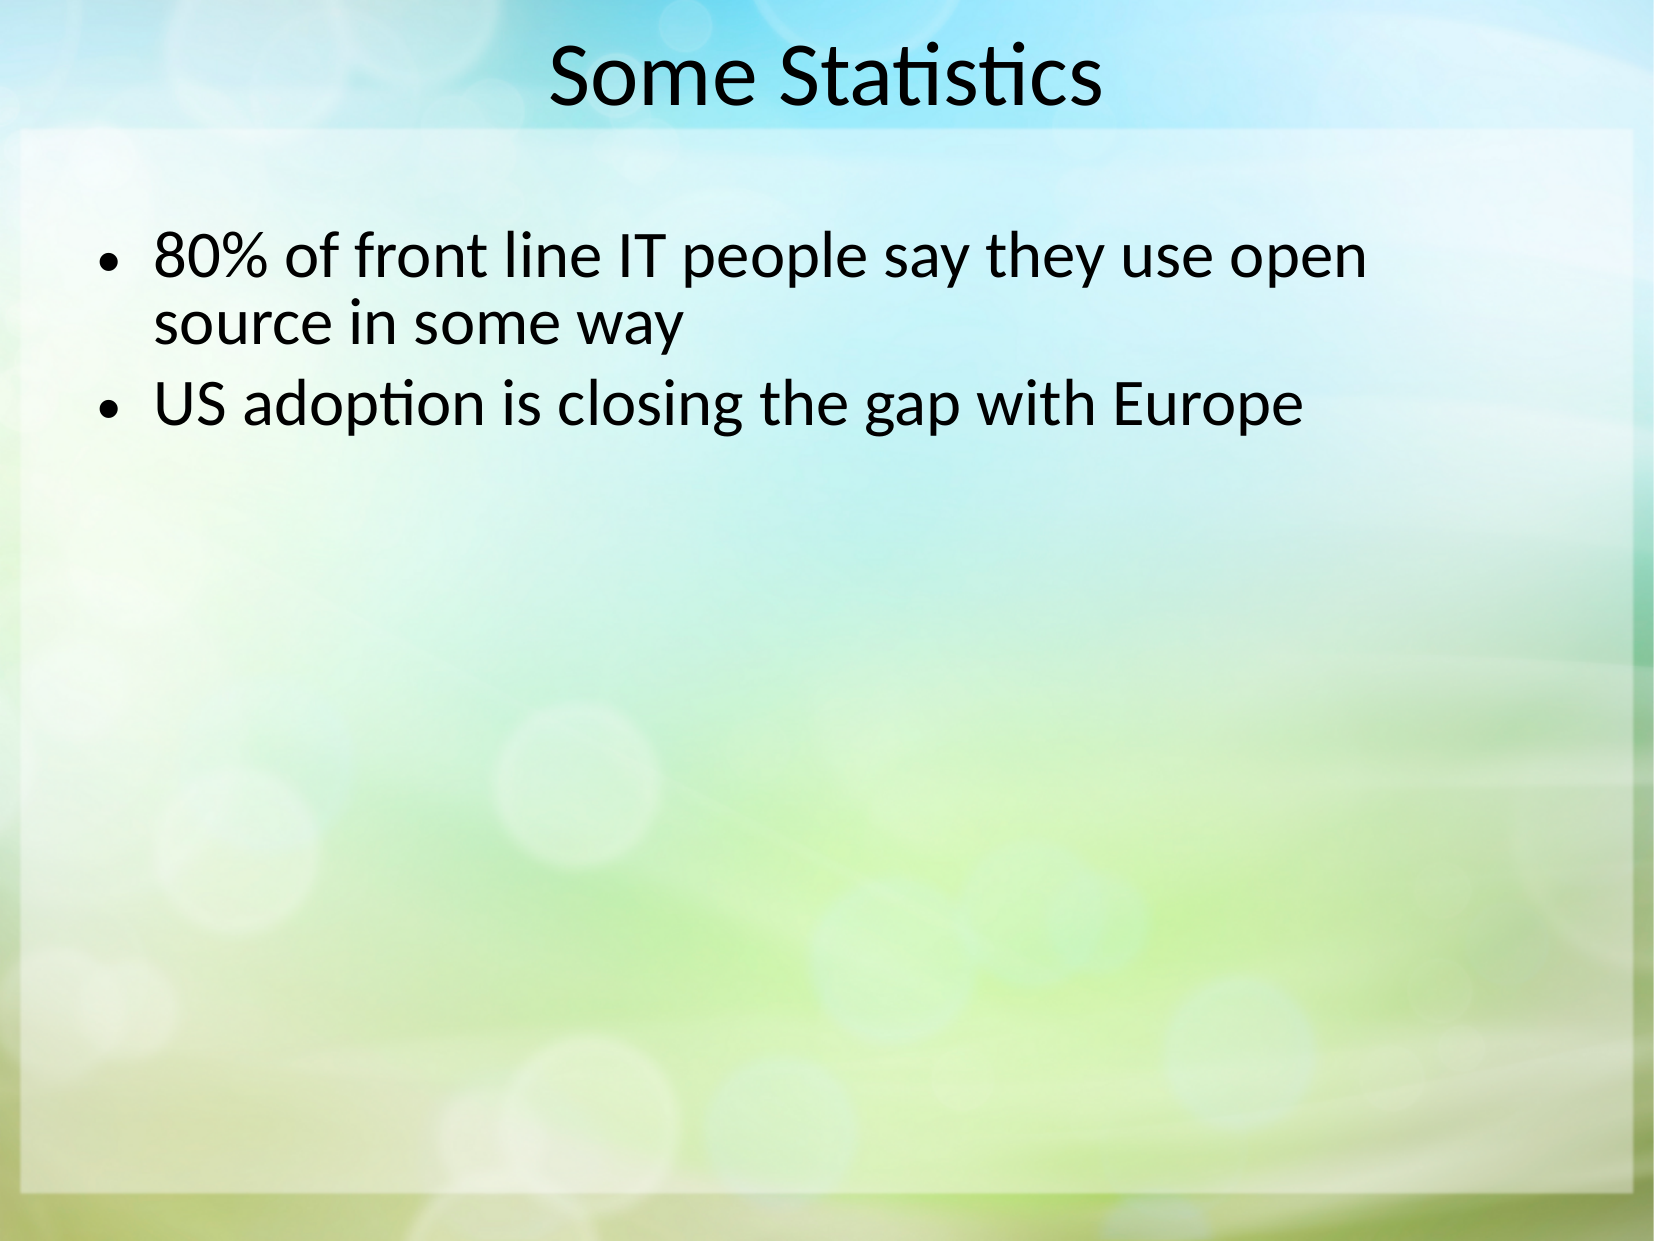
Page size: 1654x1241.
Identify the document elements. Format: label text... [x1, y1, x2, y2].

list 80% of front line IT people say they use open source in some way US adoption is closing the gap with Europe [82, 220, 1571, 1108]
picture [0, 0, 1654, 1241]
title Some Statistics [82, 0, 1571, 186]
